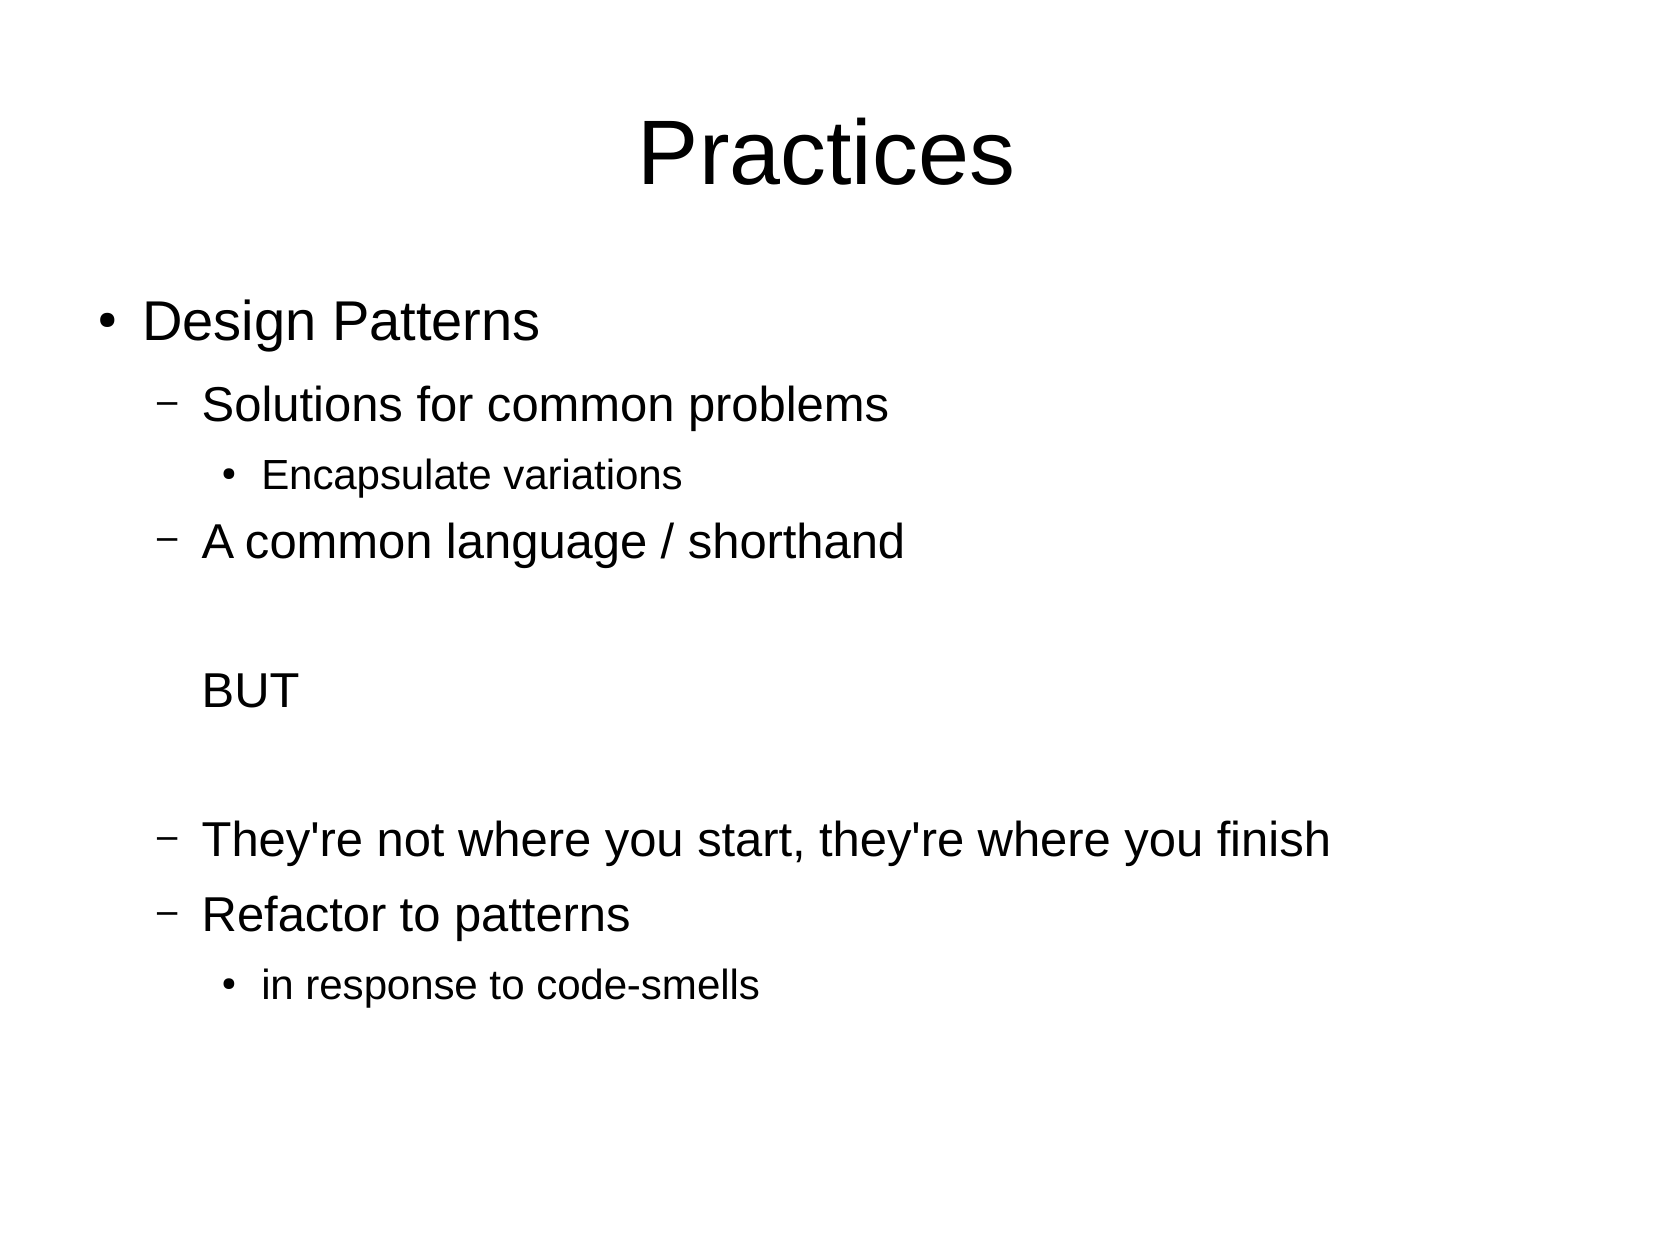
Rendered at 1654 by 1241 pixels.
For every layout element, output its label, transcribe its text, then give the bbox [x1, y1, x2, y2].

title Practices [82, 49, 1571, 257]
list Design Patterns Solutions for common problems Encapsulate variations A common language / shorthand BUT They're not where you start, they're where you finish Refactor to patterns in response to code-smells [82, 290, 1538, 1010]
